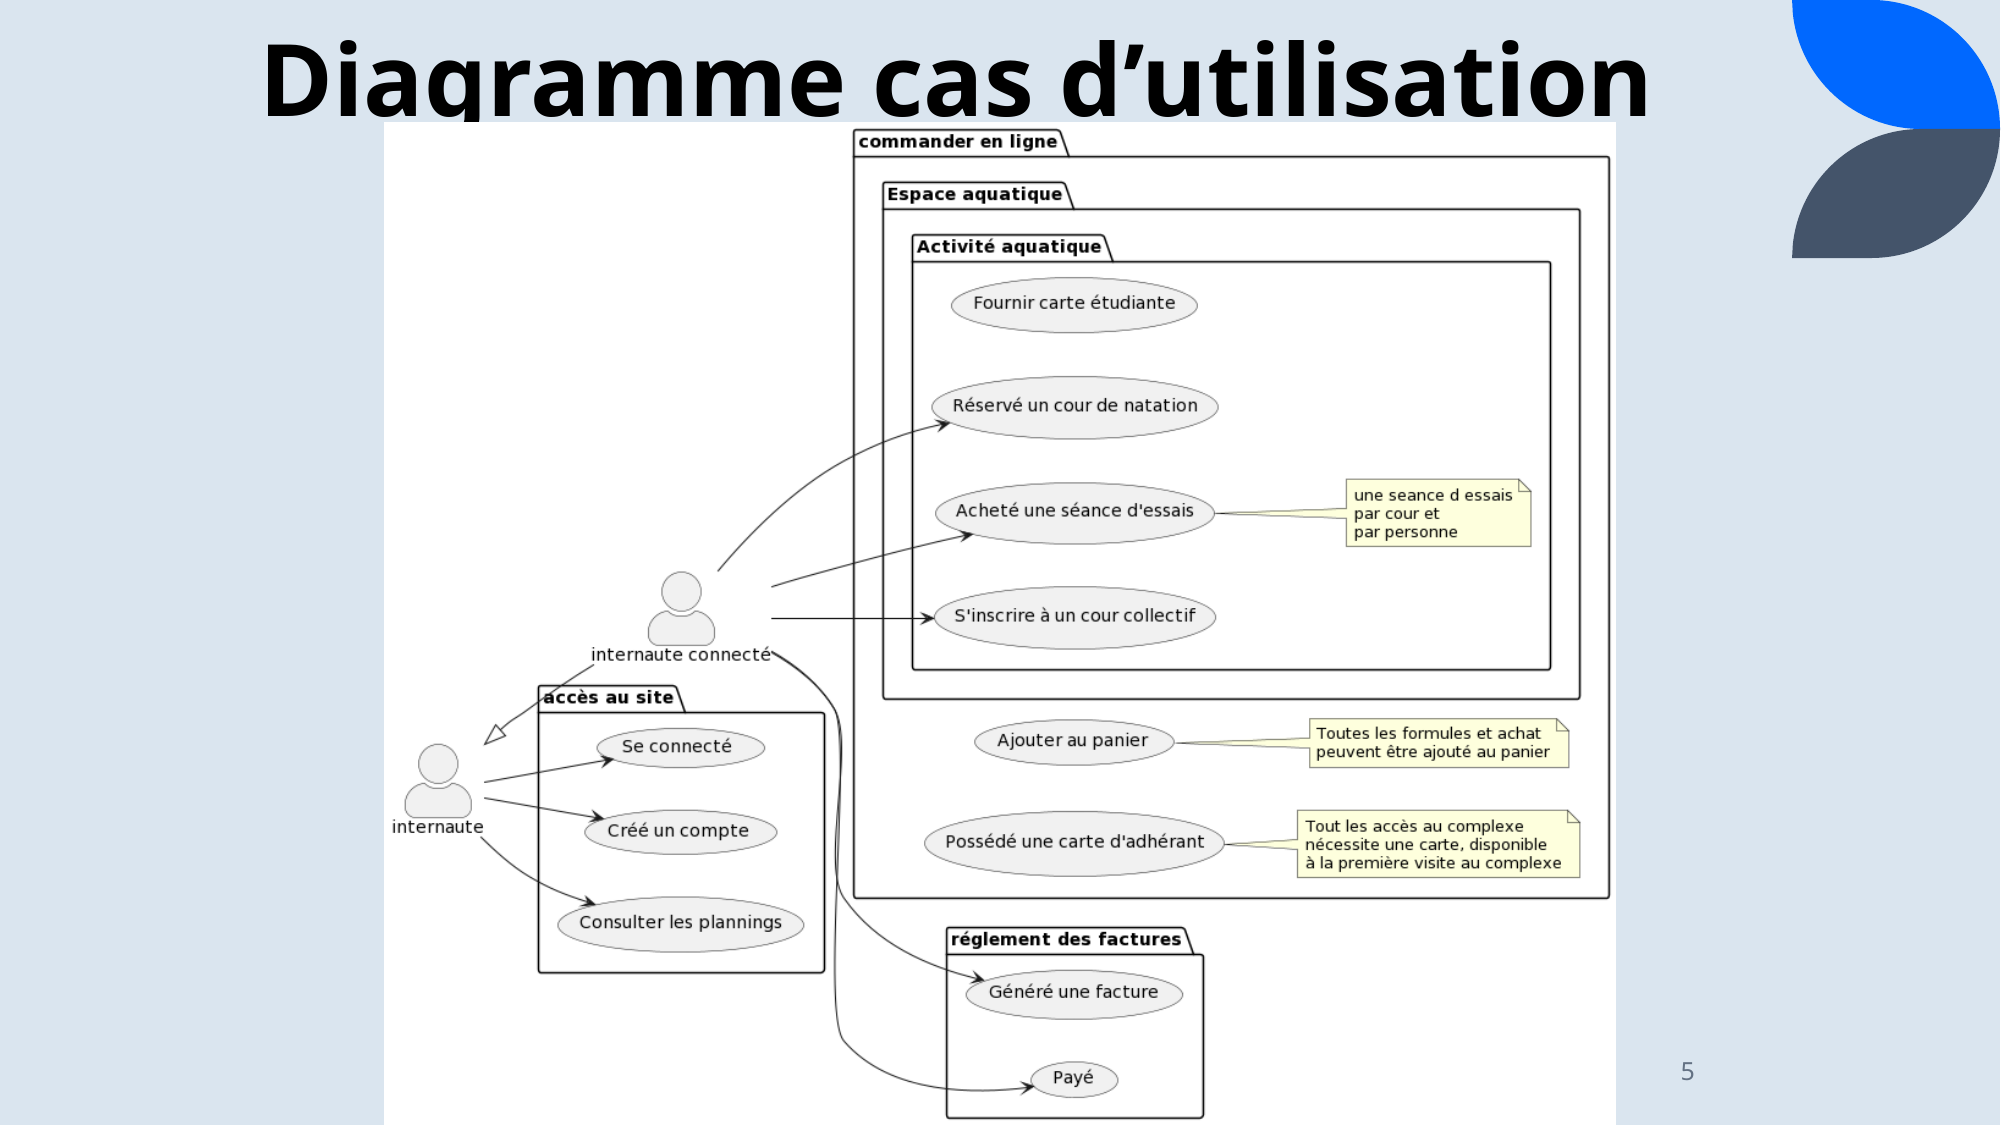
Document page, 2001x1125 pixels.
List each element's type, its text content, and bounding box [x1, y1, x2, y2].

title Diagramme cas d’utilisation [155, 22, 1760, 123]
picture [384, 122, 1616, 1125]
text_box ‹#› [1665, 1042, 1938, 1103]
